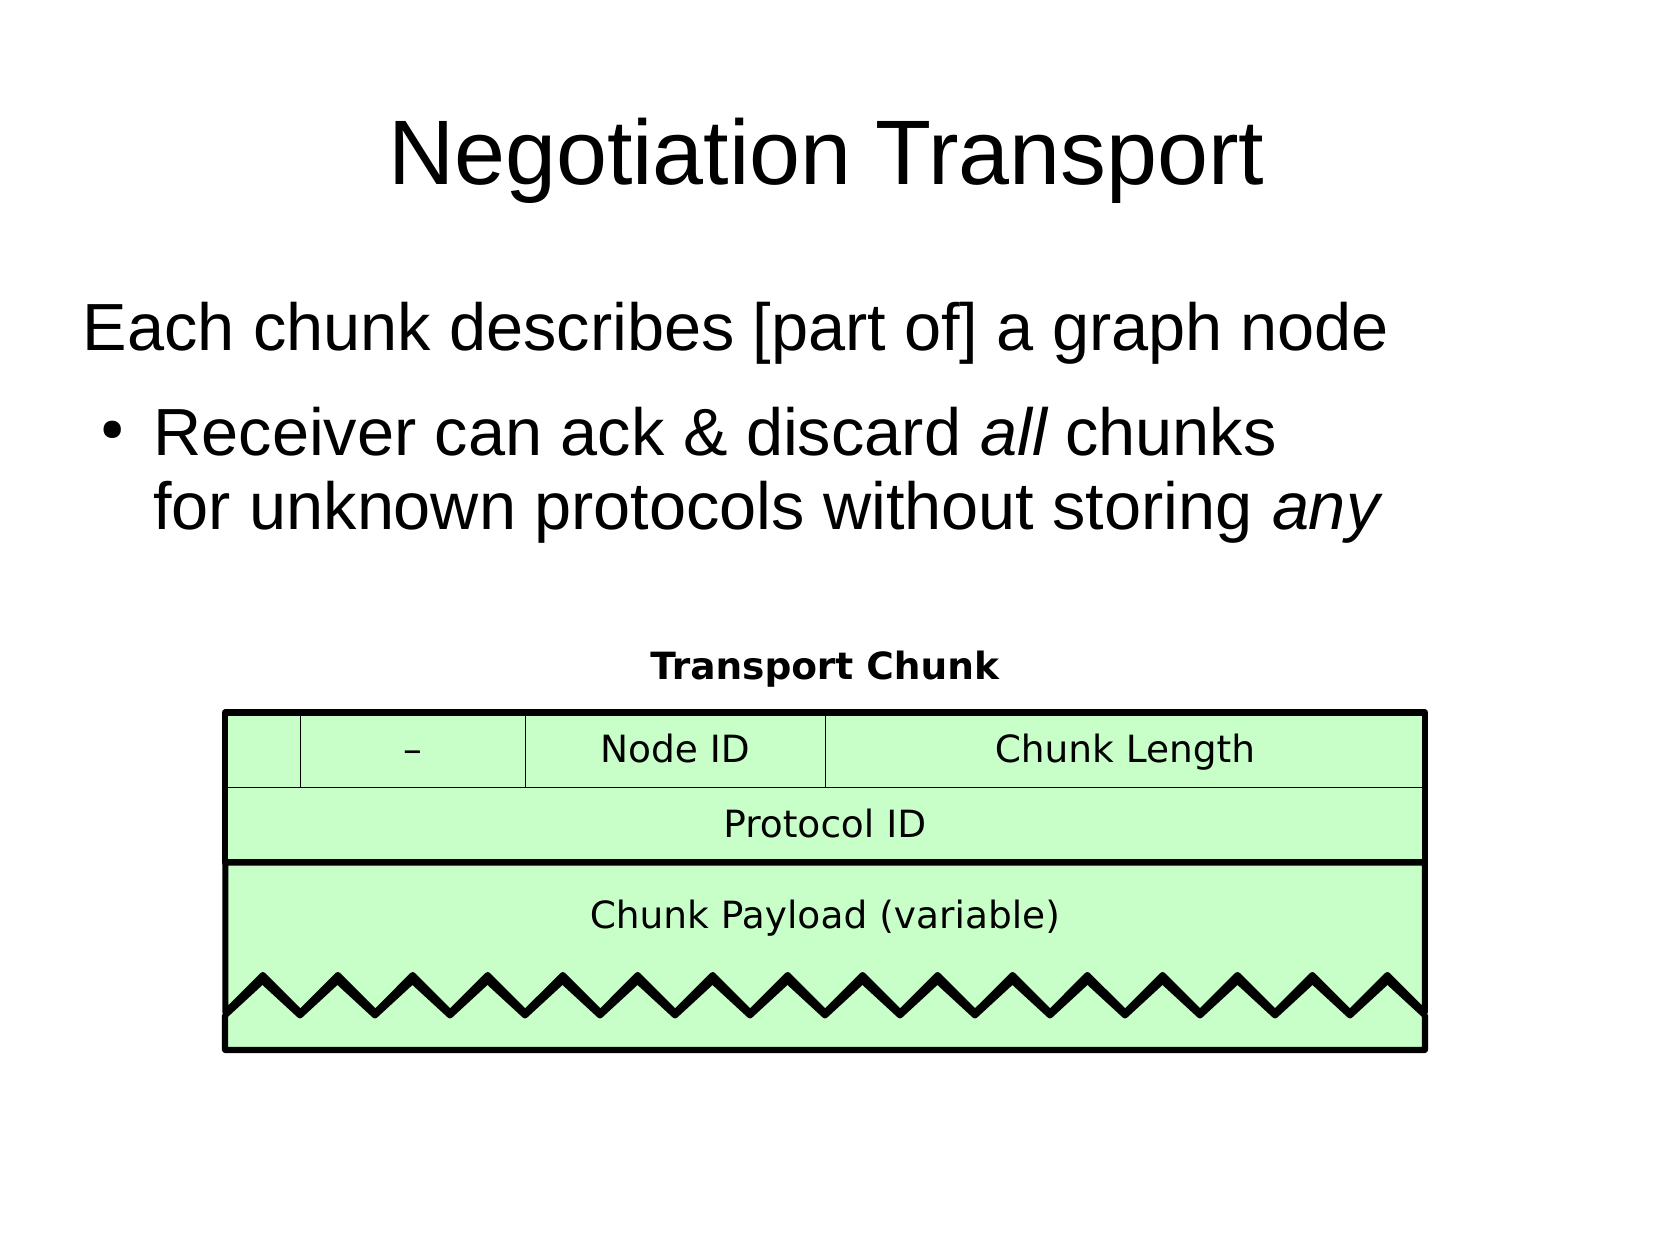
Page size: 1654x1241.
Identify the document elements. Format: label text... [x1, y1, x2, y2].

title Negotiation Transport [82, 49, 1571, 257]
list Each chunk describes [part of] a graph node Receiver can ack & discard all chunks for unknown protocols without storing any [82, 290, 1571, 1094]
